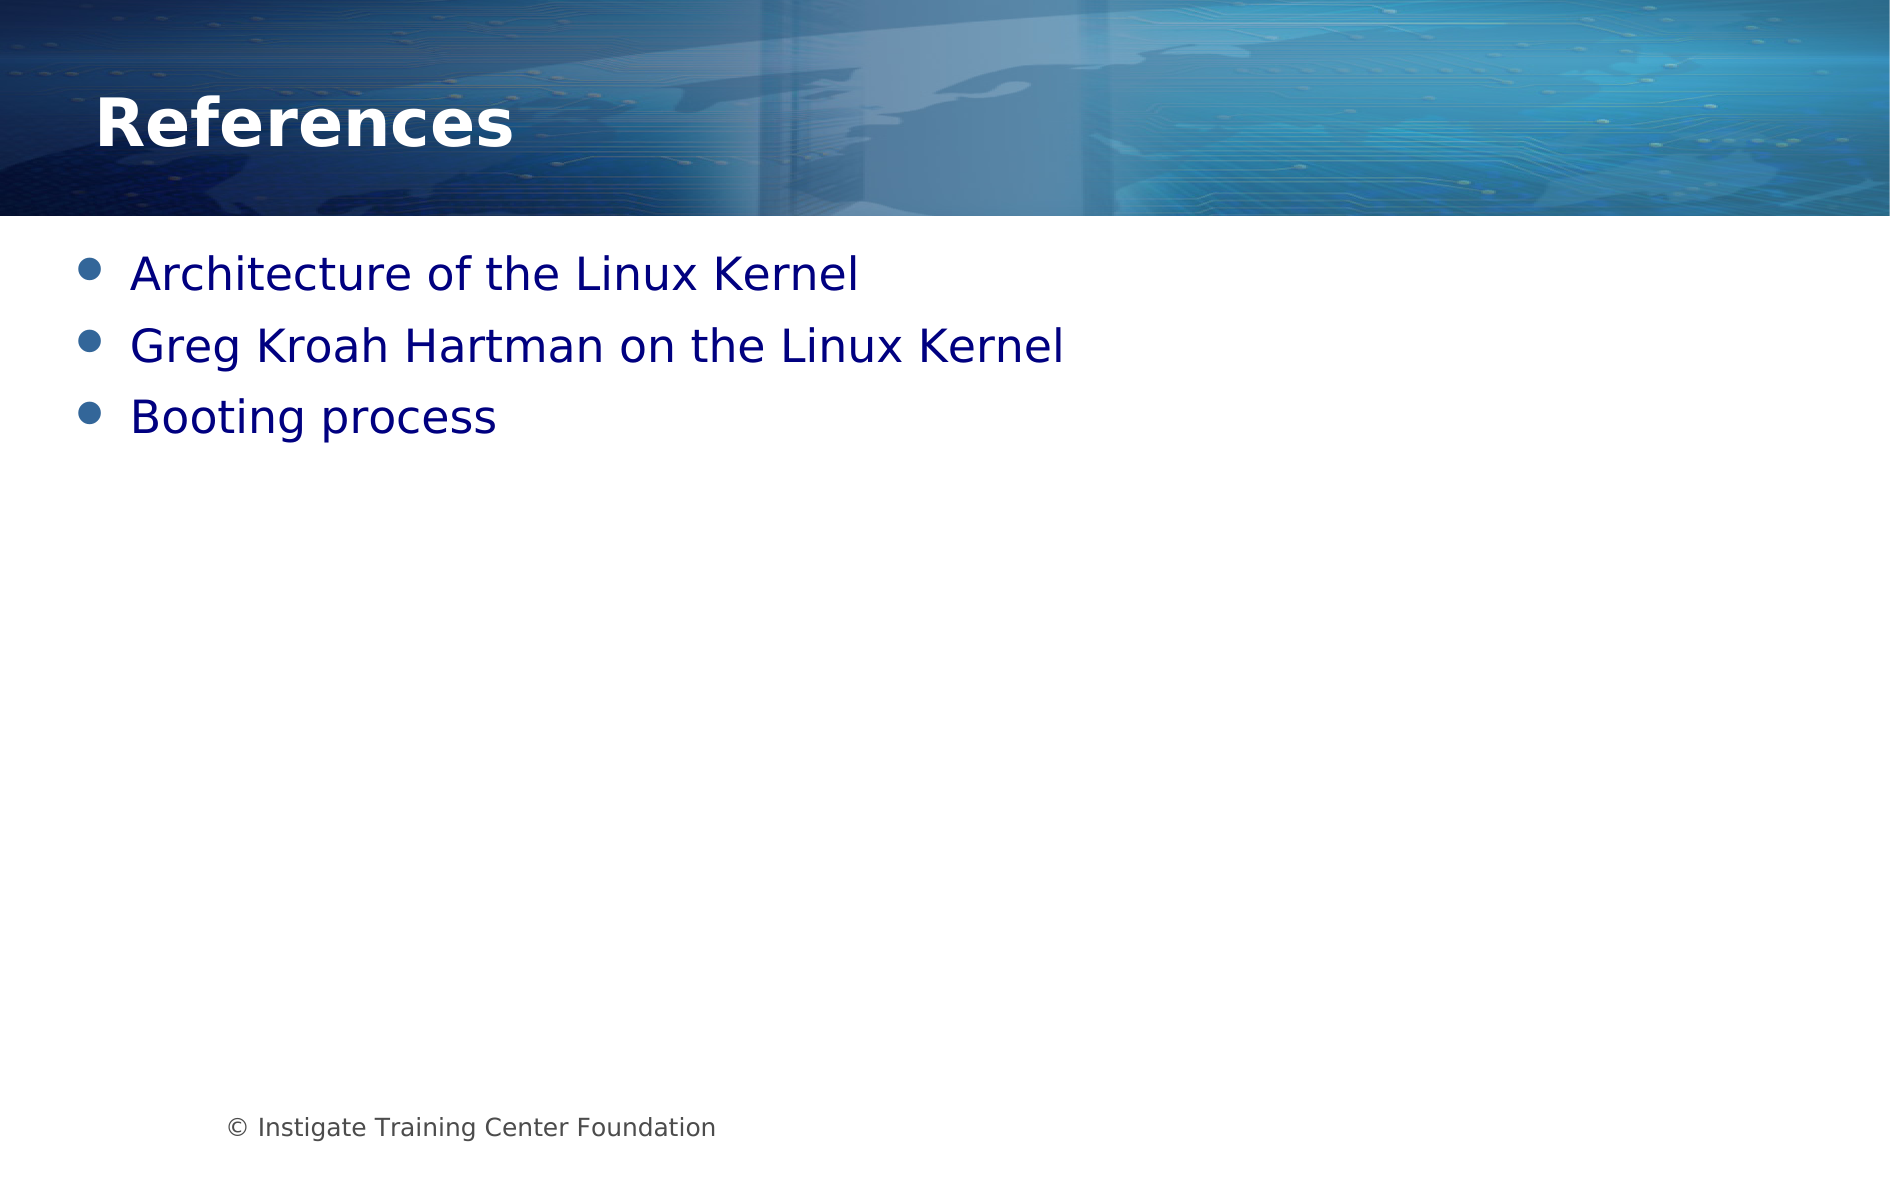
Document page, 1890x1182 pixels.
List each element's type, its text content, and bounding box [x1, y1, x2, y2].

title References [94, 47, 1793, 217]
list Architecture of the Linux Kernel Greg Kroah Hartman on the Linux Kernel Booting process [75, 247, 1847, 1013]
picture [0, 0, 1890, 216]
